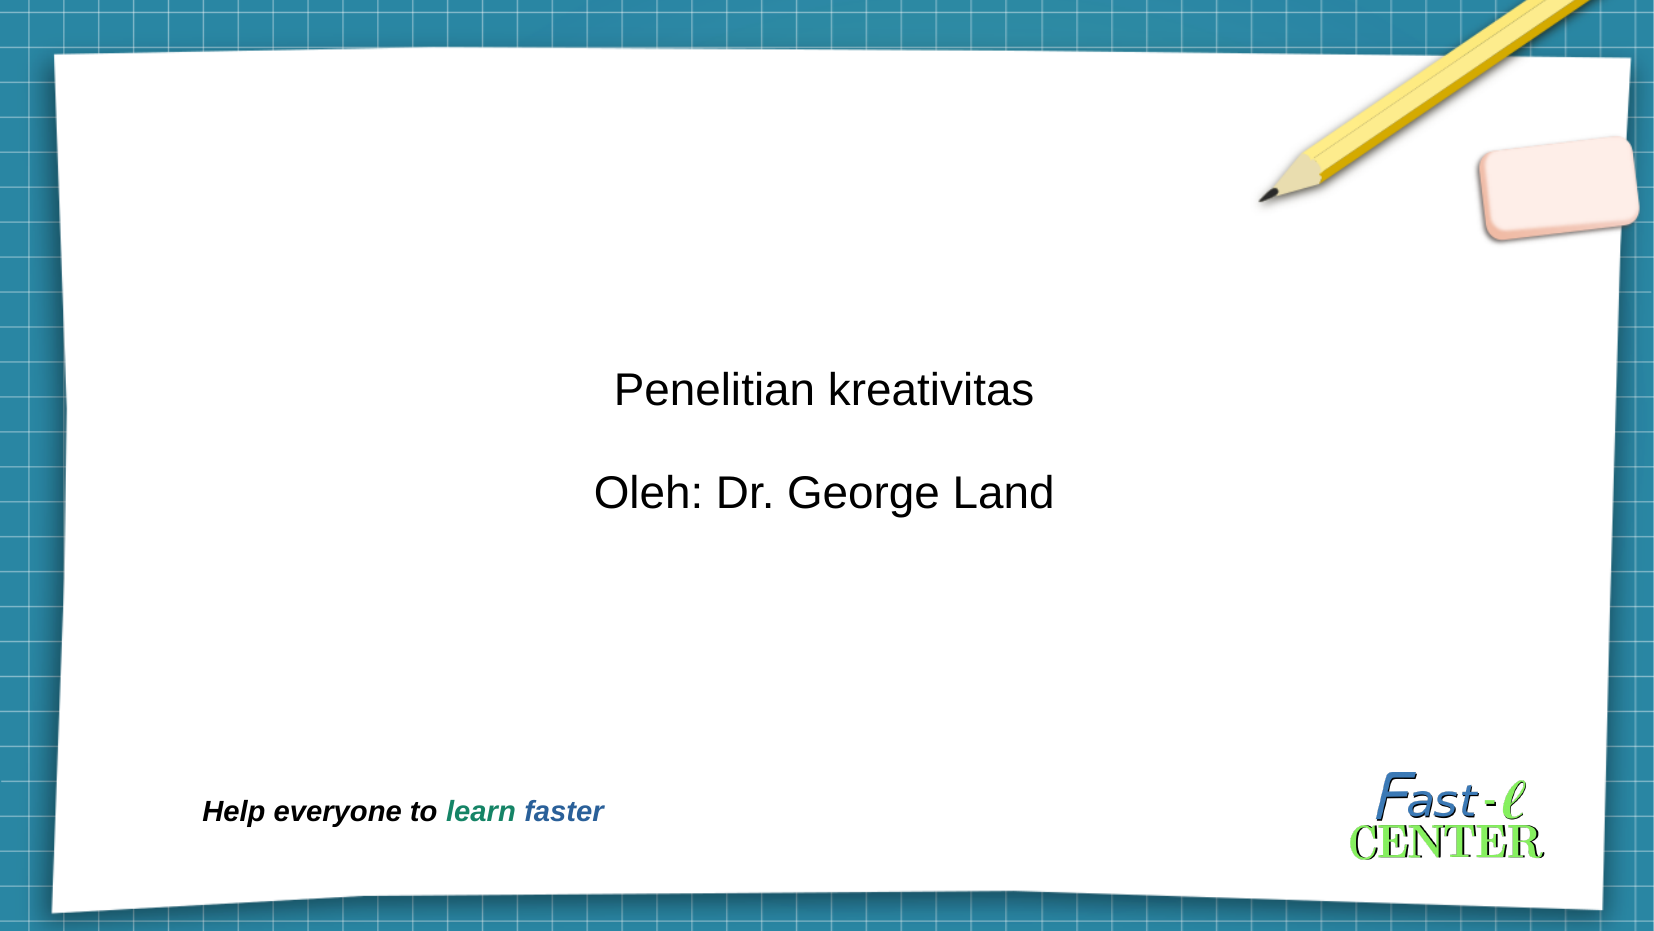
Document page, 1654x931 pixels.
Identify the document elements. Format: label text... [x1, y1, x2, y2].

picture [0, 0, 1654, 931]
text_box Help everyone to learn faster [187, 787, 619, 836]
text_box Penelitian kreativitas Oleh: Dr. George Land [579, 356, 1142, 577]
